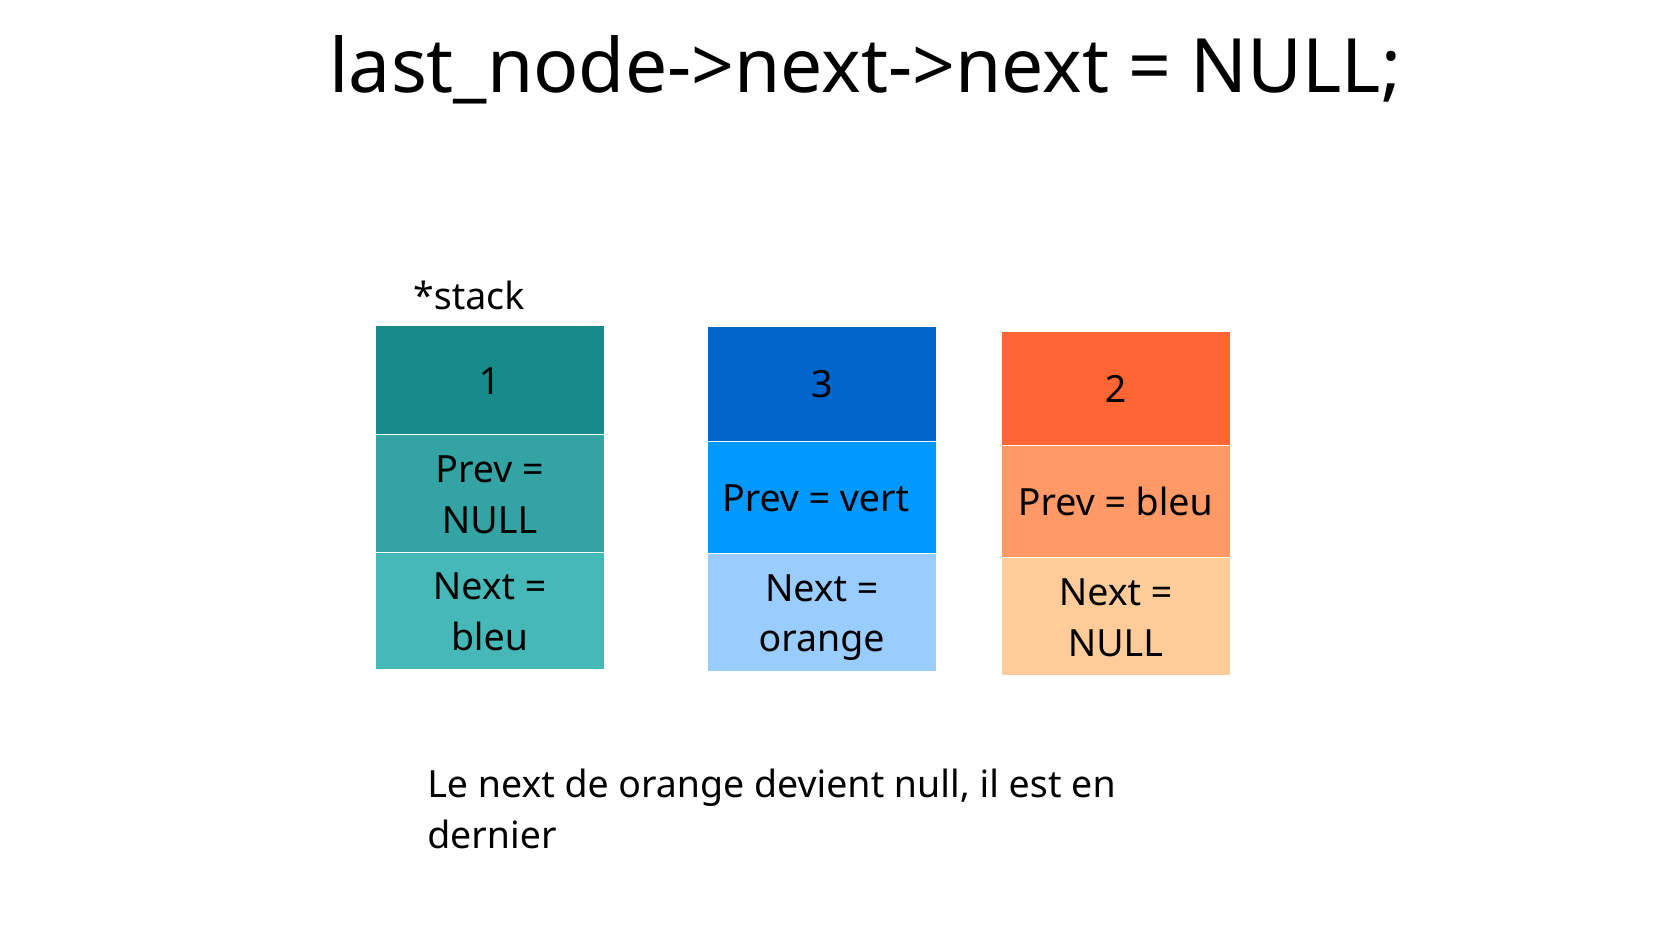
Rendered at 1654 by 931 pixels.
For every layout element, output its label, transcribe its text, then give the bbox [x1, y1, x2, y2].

title last_node->next->next = NULL; [82, 24, 1571, 205]
table_cell Prev = vert [708, 442, 936, 553]
table_header 1 [376, 326, 604, 434]
table_cell Prev = bleu [1002, 446, 1230, 557]
table_cell Prev = NULL [376, 435, 604, 552]
table_header 2 [1002, 332, 1230, 445]
table_cell Next = NULL [1002, 558, 1230, 675]
table_cell Next = orange [708, 554, 936, 671]
text_box *stack [337, 262, 601, 323]
table_header 3 [708, 327, 936, 441]
table_cell Next = bleu [376, 553, 604, 669]
text_box Le next de orange devient null, il est en dernier [412, 750, 1238, 855]
